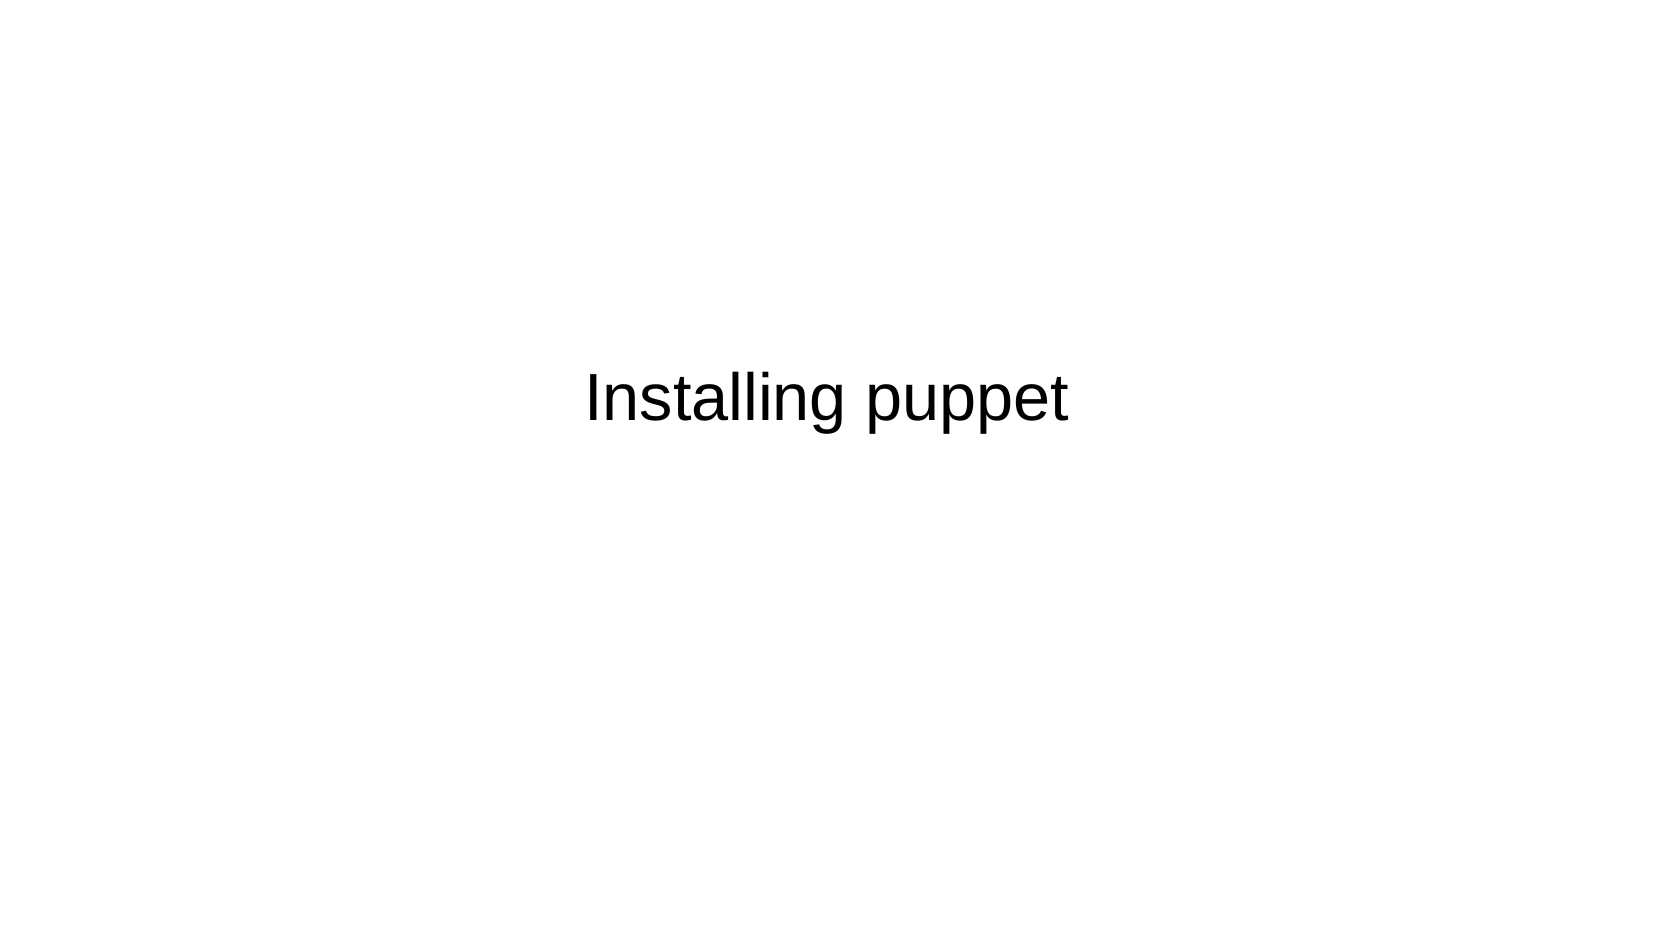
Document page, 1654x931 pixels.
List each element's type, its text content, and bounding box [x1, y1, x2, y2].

subtitle Installing puppet [82, 37, 1571, 757]
